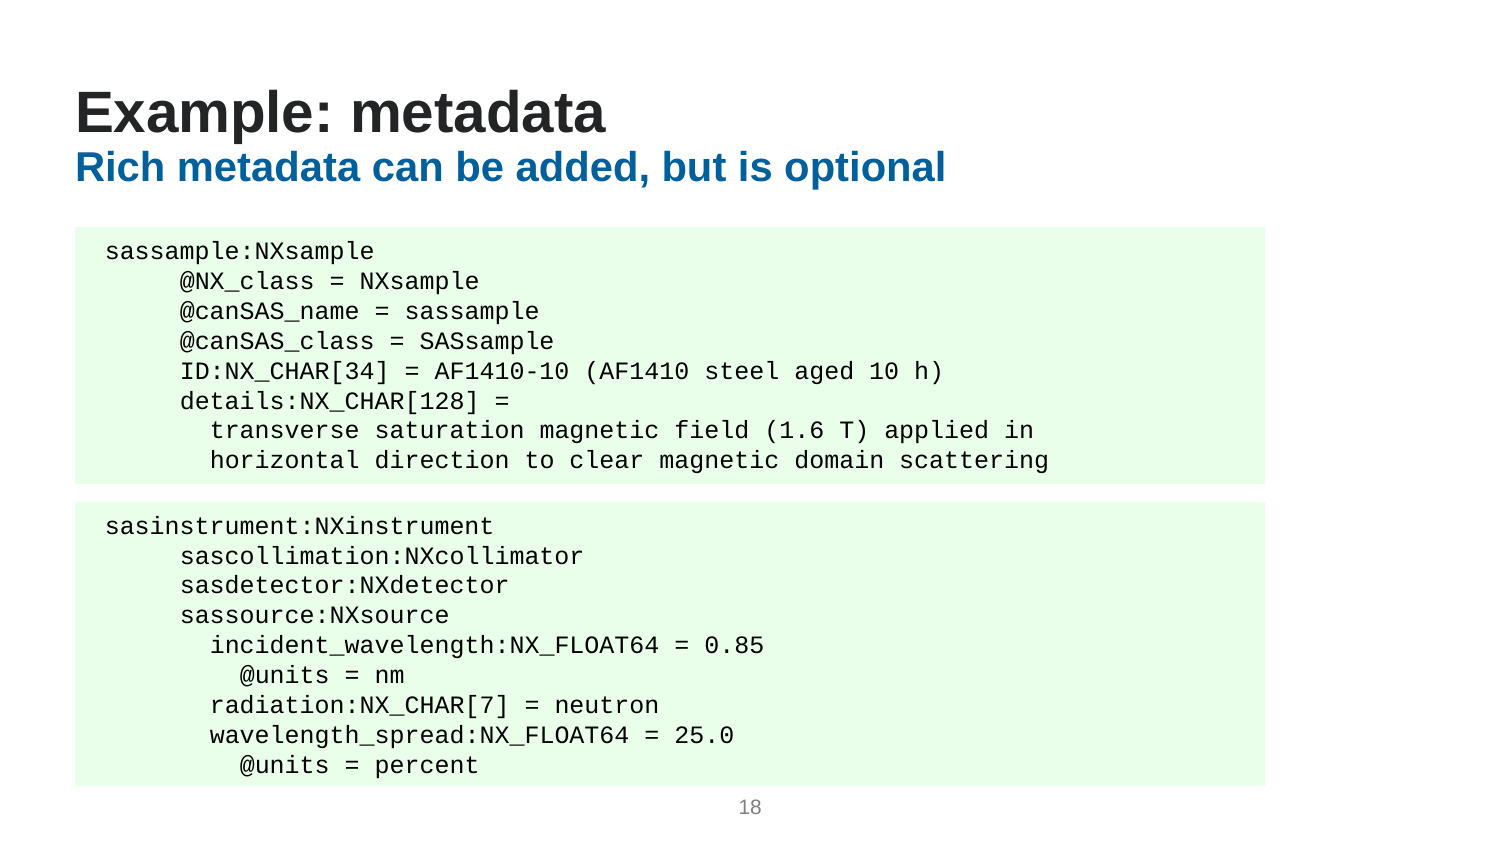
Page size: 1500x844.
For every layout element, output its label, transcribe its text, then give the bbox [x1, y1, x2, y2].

text_box Example: metadata [75, 38, 1449, 145]
text_box sasinstrument:NXinstrument sascollimation:NXcollimator sasdetector:NXdetector sassource:NXsource incident_wavelength:NX_FLOAT64 = 0.85 @units = nm radiation:NX_CHAR[7] = neutron wavelength_spread:NX_FLOAT64 = 25.0 @units = percent [75, 501, 1266, 787]
text_box Rich metadata can be added, but is optional [75, 145, 1449, 210]
text_box sassample:NXsample @NX_class = NXsample @canSAS_name = sassample @canSAS_class = SASsample ID:NX_CHAR[34] = AF1410-10 (AF1410 steel aged 10 h) details:NX_CHAR[128] = transverse saturation magnetic field (1.6 T) applied in horizontal direction to clear magnetic domain scattering [75, 227, 1266, 485]
text_box <number> [712, 796, 788, 819]
